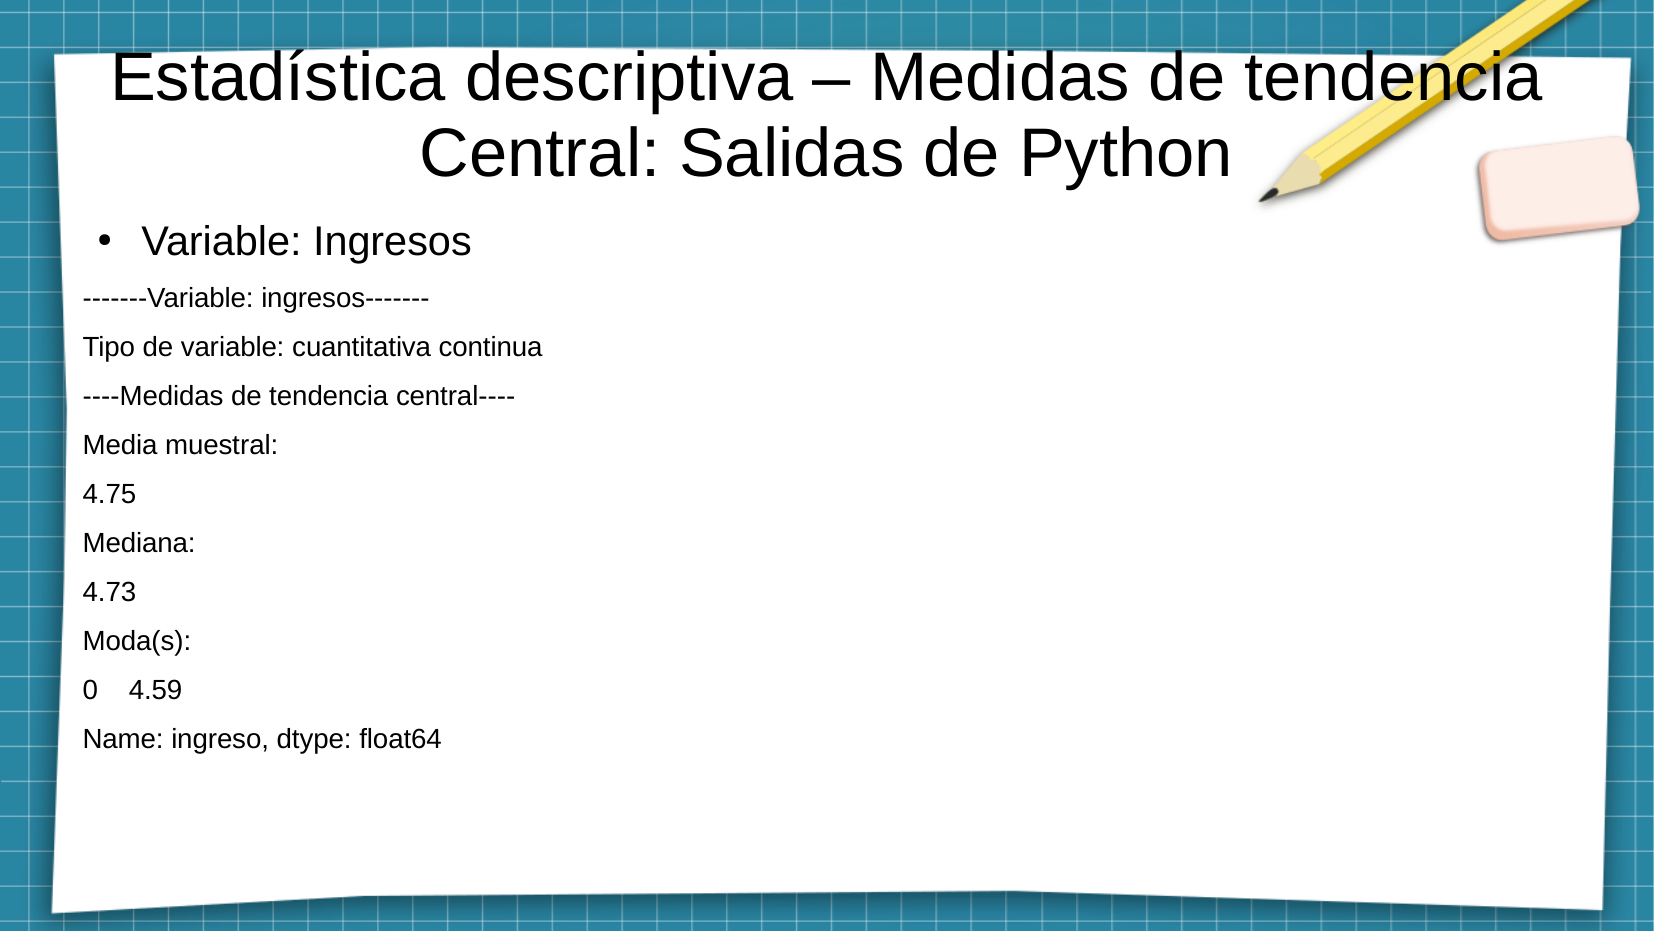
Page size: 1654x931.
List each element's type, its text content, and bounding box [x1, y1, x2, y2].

title Estadística descriptiva – Medidas de tendencia Central: Salidas de Python [82, 37, 1571, 193]
list Variable: Ingresos -------Variable: ingresos------- Tipo de variable: cuantitativa continua ----Medidas de tendencia central---- Media muestral: 4.75 Mediana: 4.73 Moda(s): 0 4.59 Name: ingreso, dtype: float64 [82, 217, 1571, 758]
picture [0, 0, 1654, 931]
